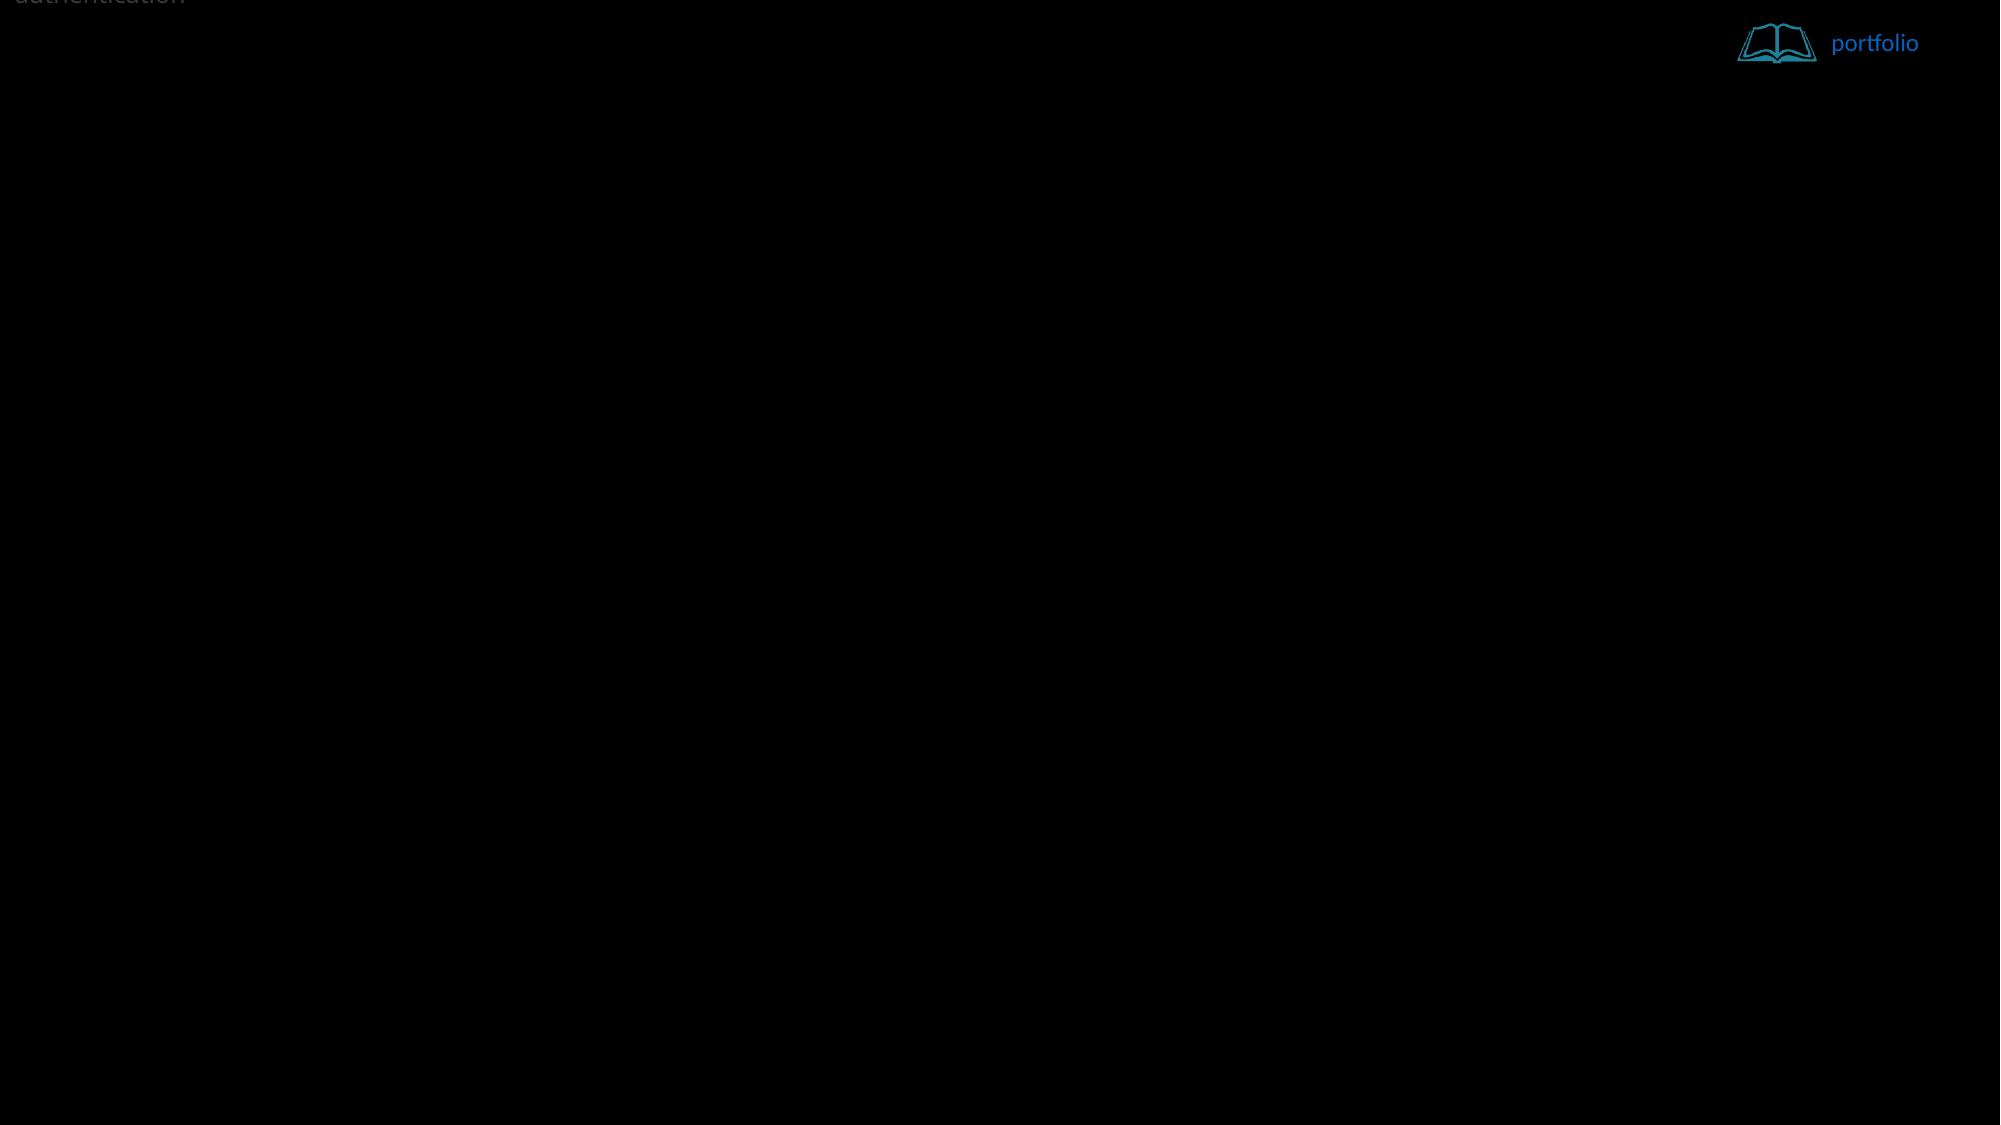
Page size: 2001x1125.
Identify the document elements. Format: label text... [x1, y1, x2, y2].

text_box portfolio [1816, 18, 1935, 64]
picture [1735, 21, 1817, 66]
